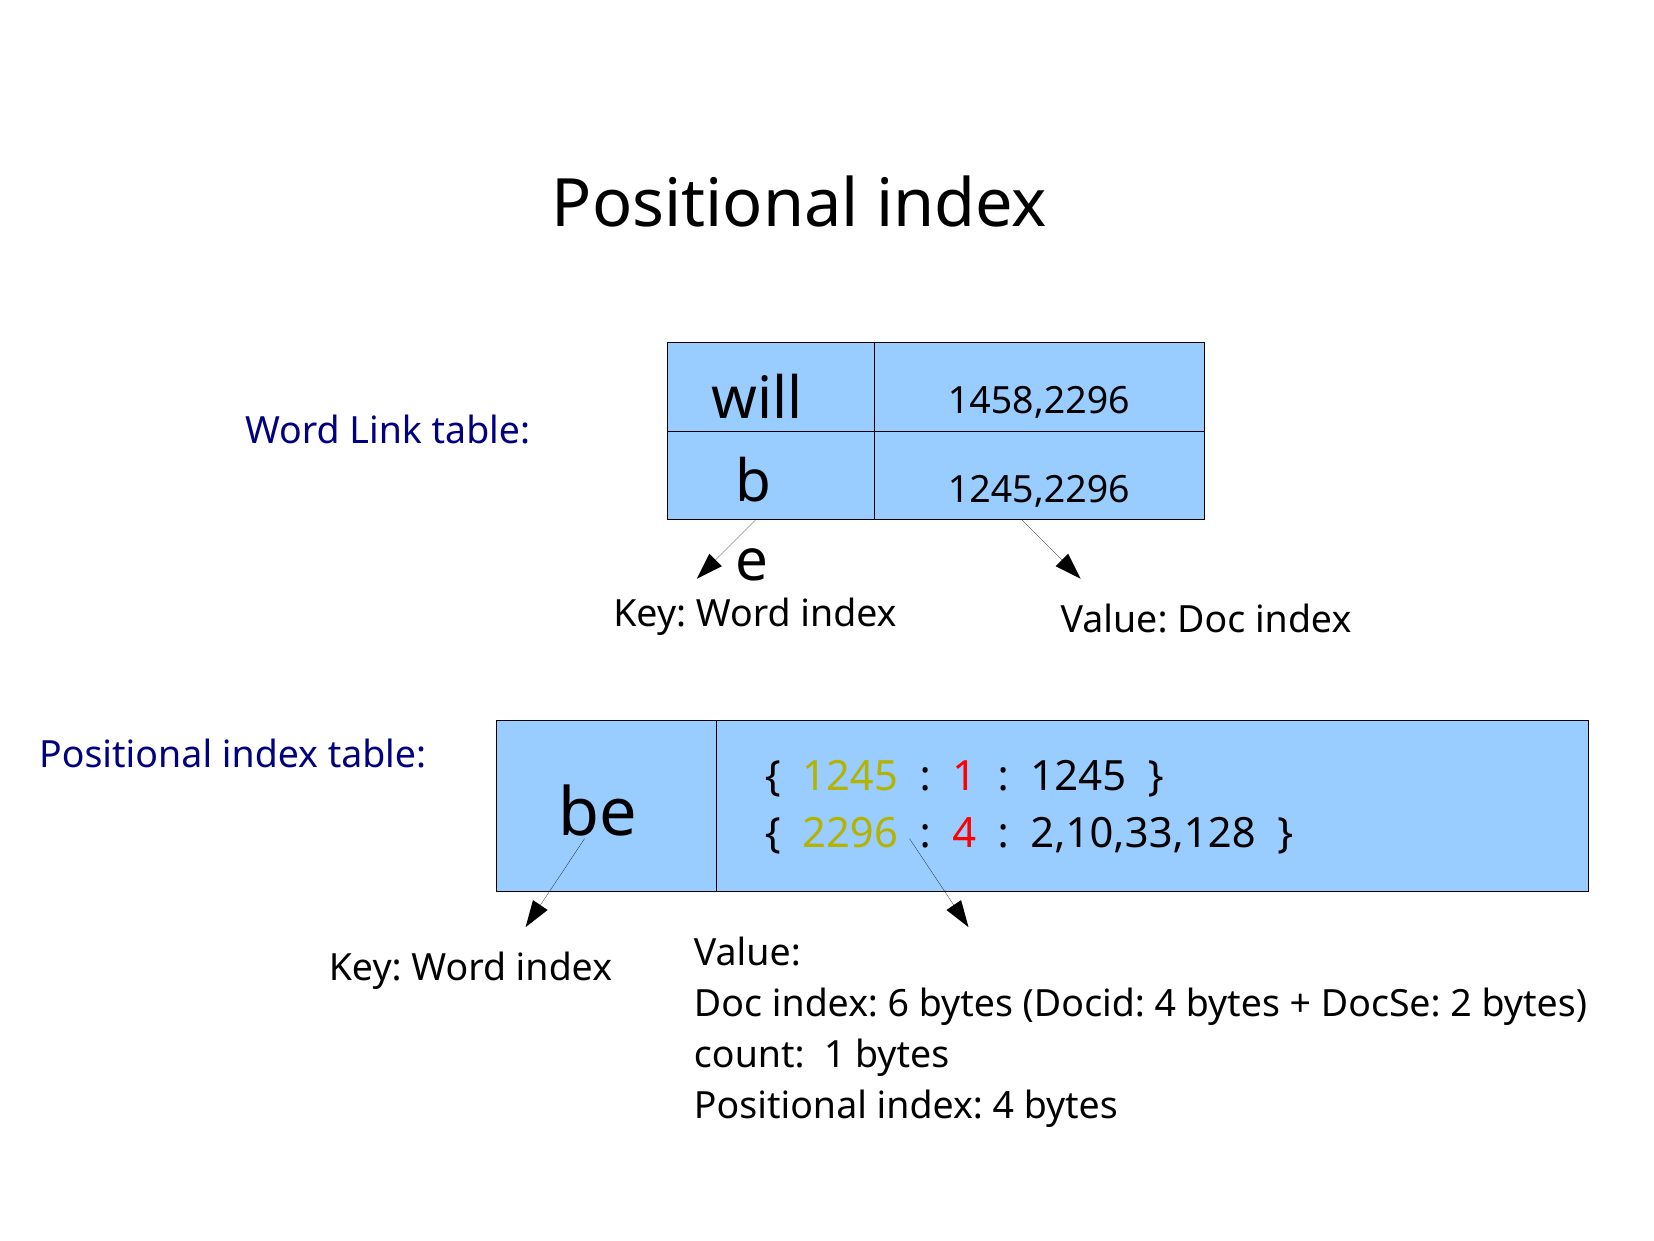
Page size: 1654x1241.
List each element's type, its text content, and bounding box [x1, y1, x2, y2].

text_box { 1245 : 1 : 1245 } { 2296 : 4 : 2,10,33,128 } [750, 738, 1400, 852]
text_box [667, 342, 874, 520]
text_box be [720, 432, 810, 515]
text_box Positional index table: [24, 720, 470, 780]
text_box Word Link table: [230, 395, 554, 455]
text_box will [696, 349, 869, 432]
text_box Key: Word index [314, 933, 635, 992]
text_box Value: Doc index [1045, 585, 1366, 644]
text_box 1458,2296 [933, 366, 1146, 425]
text_box Value: Doc index: 6 bytes (Docid: 4 bytes + DocSe: 2 bytes) count: 1 bytes Positional index: 4 bytes [679, 917, 1654, 1108]
text_box Key: Word index [598, 579, 901, 638]
text_box be [543, 756, 674, 850]
text_box 1245,2296 [933, 454, 1176, 514]
text_box [875, 342, 1205, 520]
text_box [496, 720, 1589, 892]
text_box Positional index [537, 147, 1093, 241]
